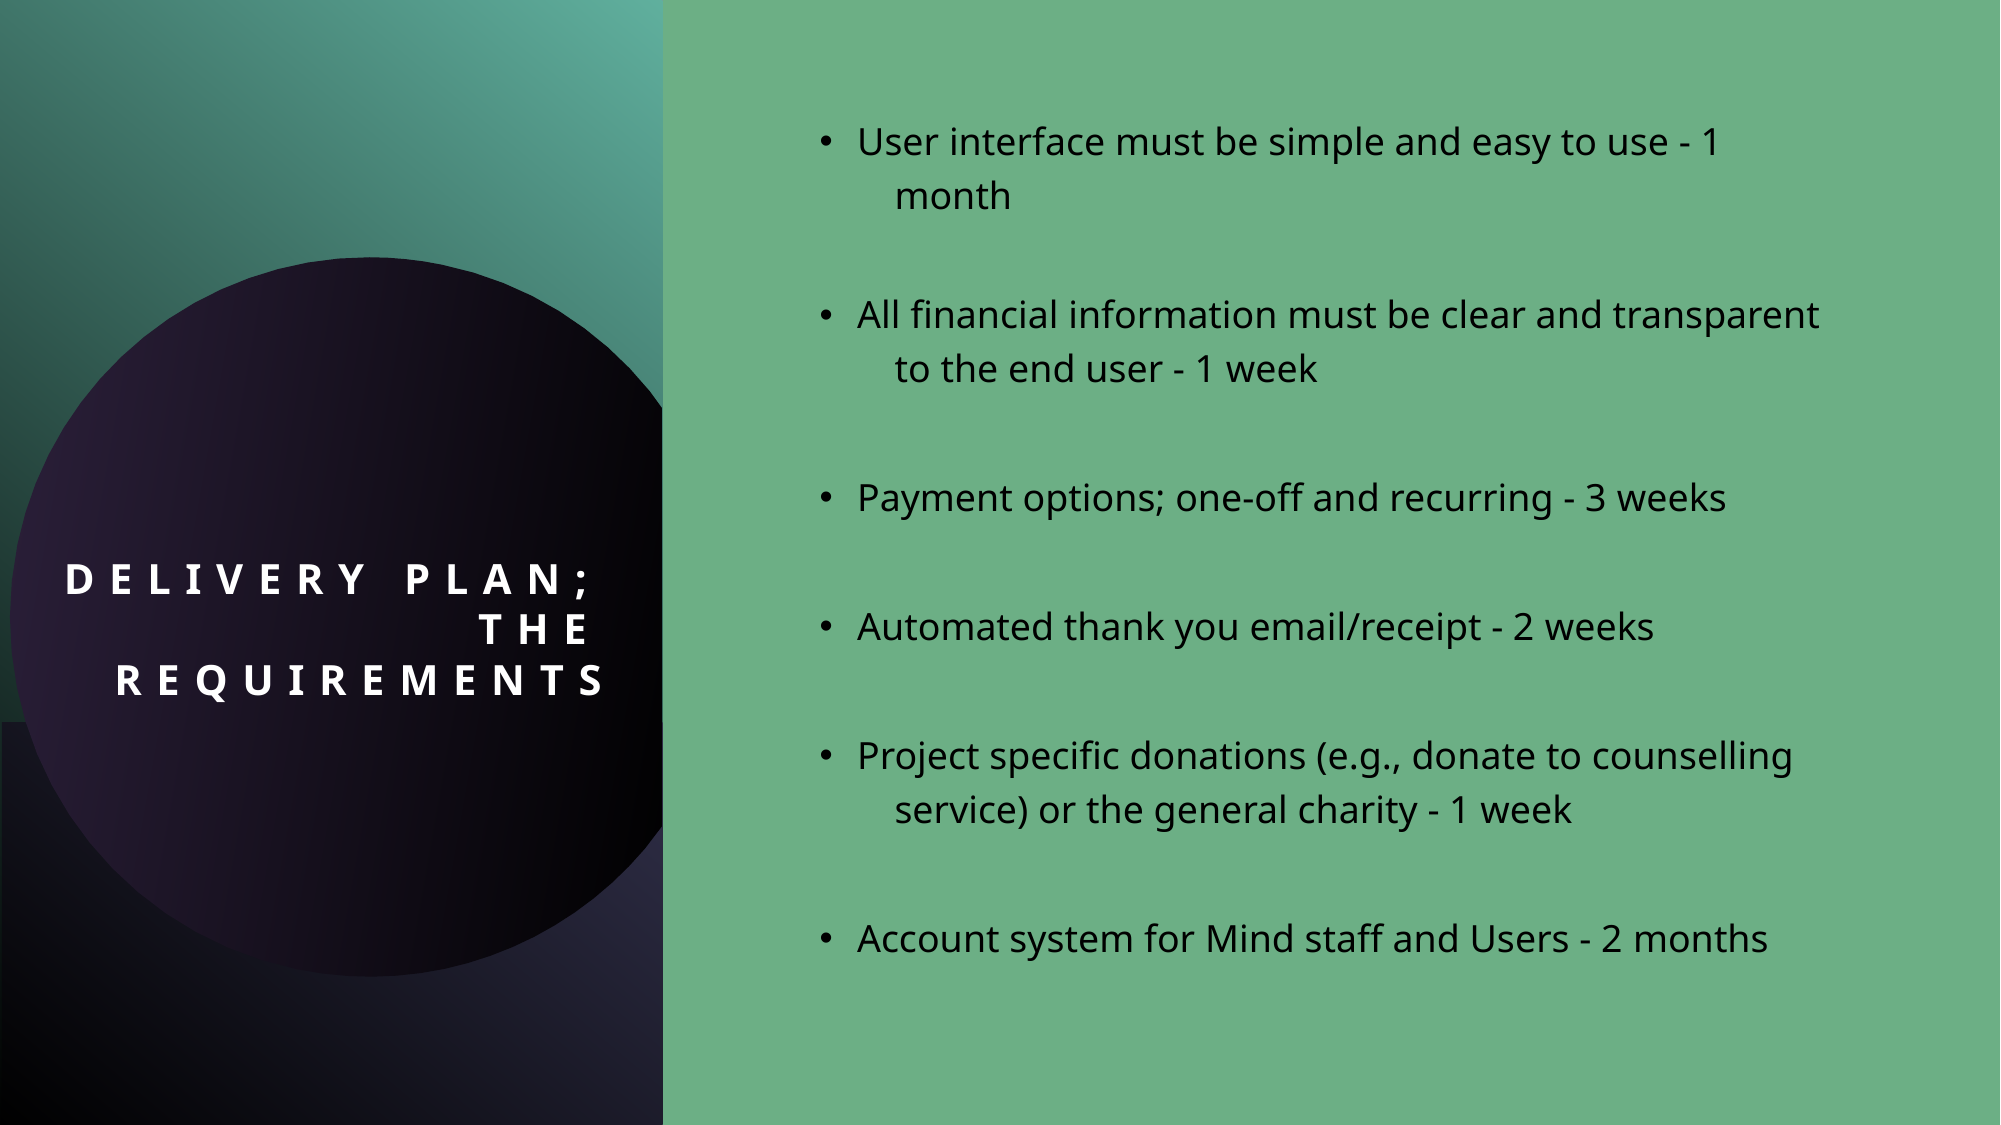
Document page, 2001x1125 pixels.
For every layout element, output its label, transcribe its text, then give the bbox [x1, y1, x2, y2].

text_box [0, 0, 2000, 1125]
list User interface must be simple and easy to use - 1 month All financial information must be clear and transparent to the end user - 1 week Payment options; one-off and recurring - 3 weeks Automated thank you email/receipt - 2 weeks Project specific donations (e.g., donate to counselling service) or the general charity - 1 week Account system for Mind staff and Users - 2 months [819, 108, 1849, 1014]
title Delivery plan; The requirements [63, 168, 638, 704]
